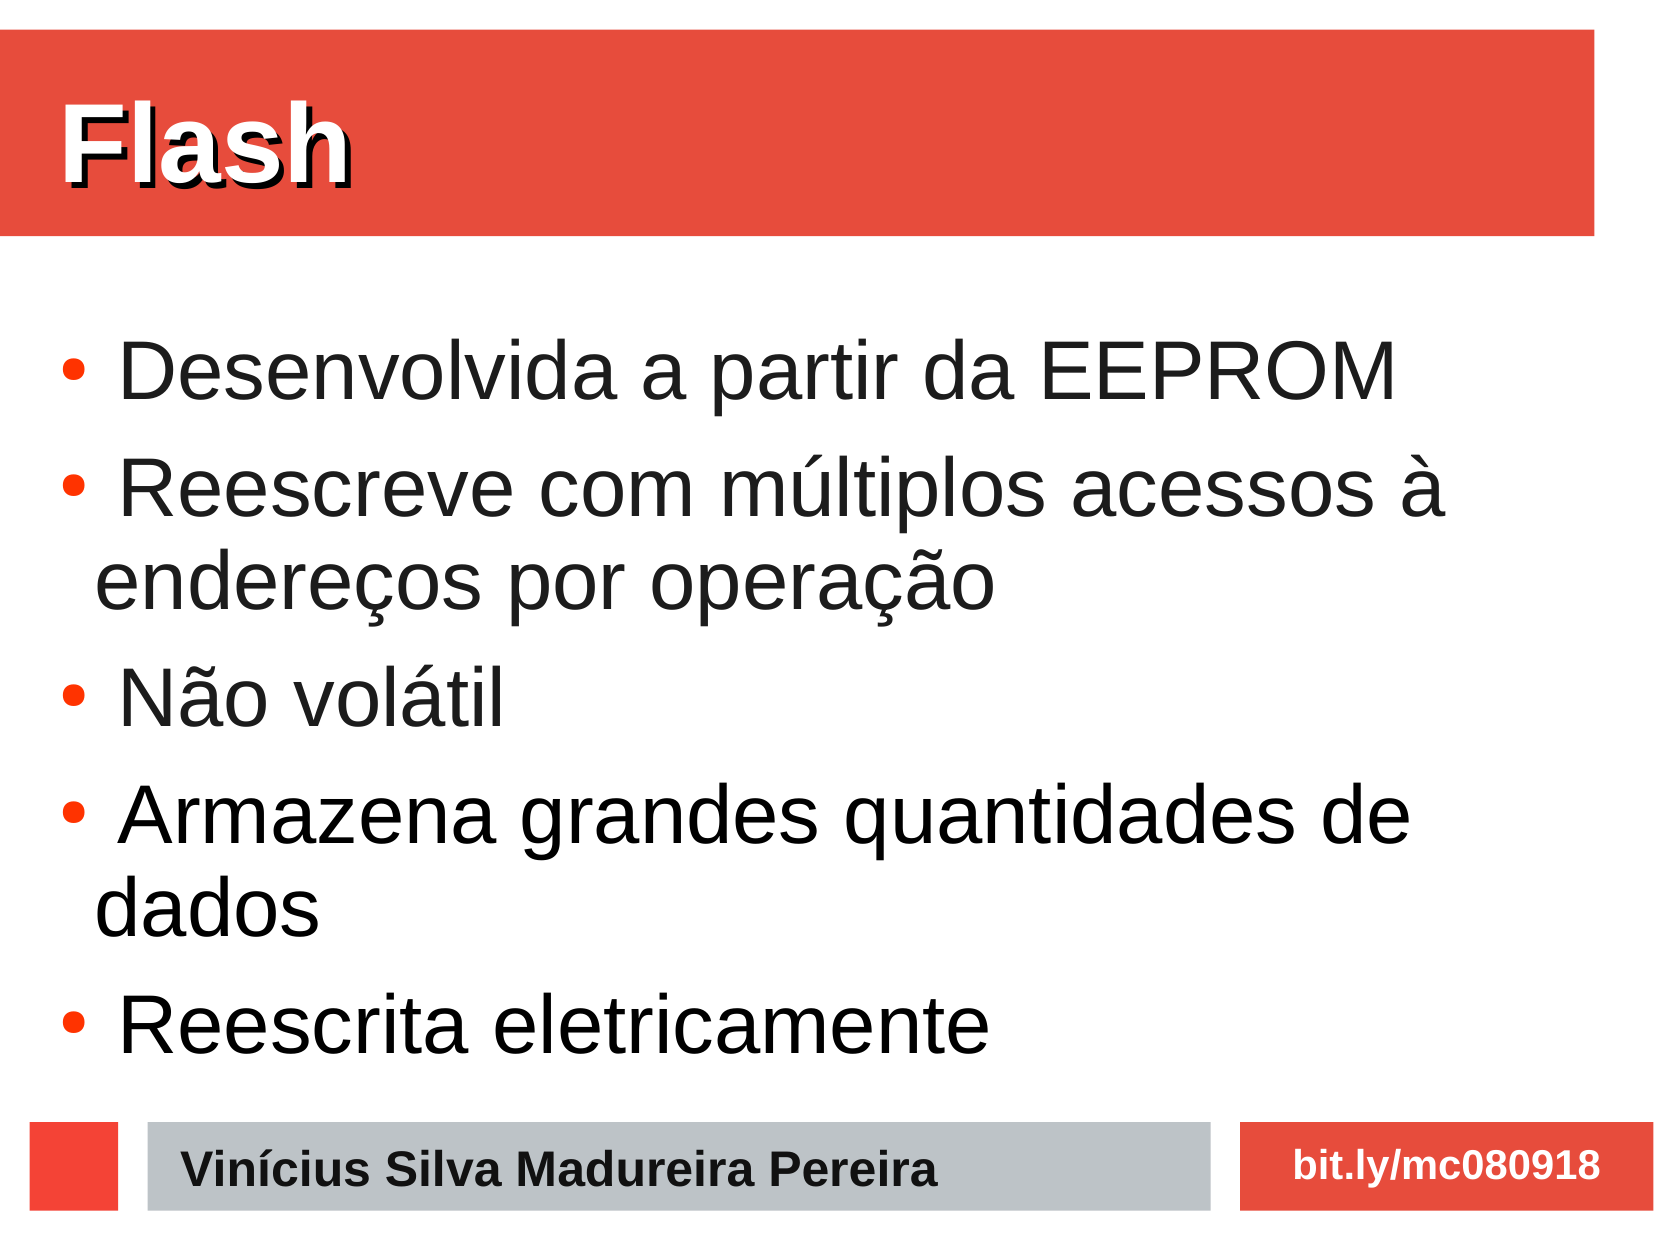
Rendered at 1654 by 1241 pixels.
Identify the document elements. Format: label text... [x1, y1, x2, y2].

text_box Vinícius Silva Madureira Pereira [165, 1133, 1170, 1205]
list Desenvolvida a partir da EEPROM Reescreve com múltiplos acessos à endereços por operação Não volátil Armazena grandes quantidades de dados Reescrita eletricamente [59, 324, 1565, 1093]
text_box bit.ly/mc080918 [1228, 1133, 1654, 1205]
title Flash [59, 59, 1595, 207]
